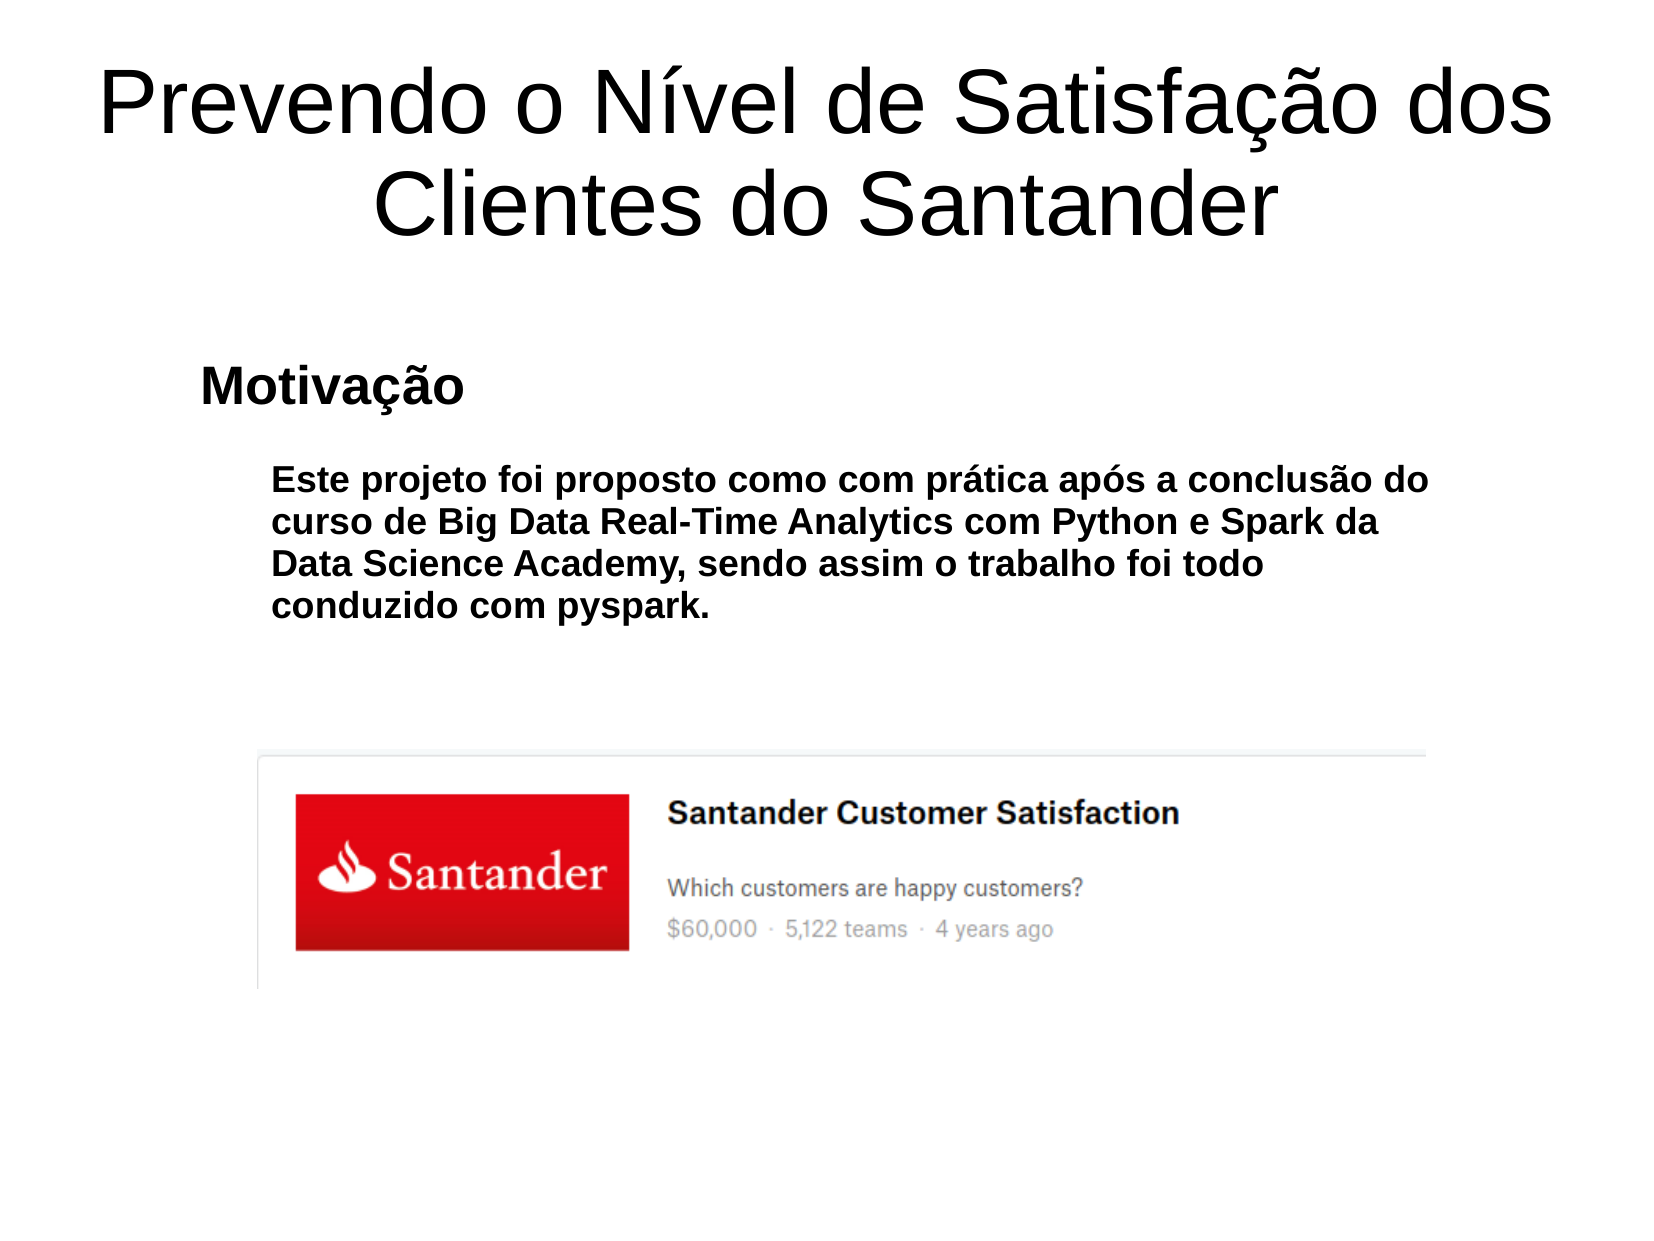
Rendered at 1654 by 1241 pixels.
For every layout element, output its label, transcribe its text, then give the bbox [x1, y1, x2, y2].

title Prevendo o Nível de Satisfação dos Clientes do Santander [82, 49, 1571, 257]
picture [257, 749, 1426, 989]
text_box Motivação Este projeto foi proposto como com prática após a conclusão do curso de Big Data Real-Time Analytics com Python e Spark da Data Science Academy, sendo assim o trabalho foi todo conduzido com pyspark. [150, 348, 1471, 634]
